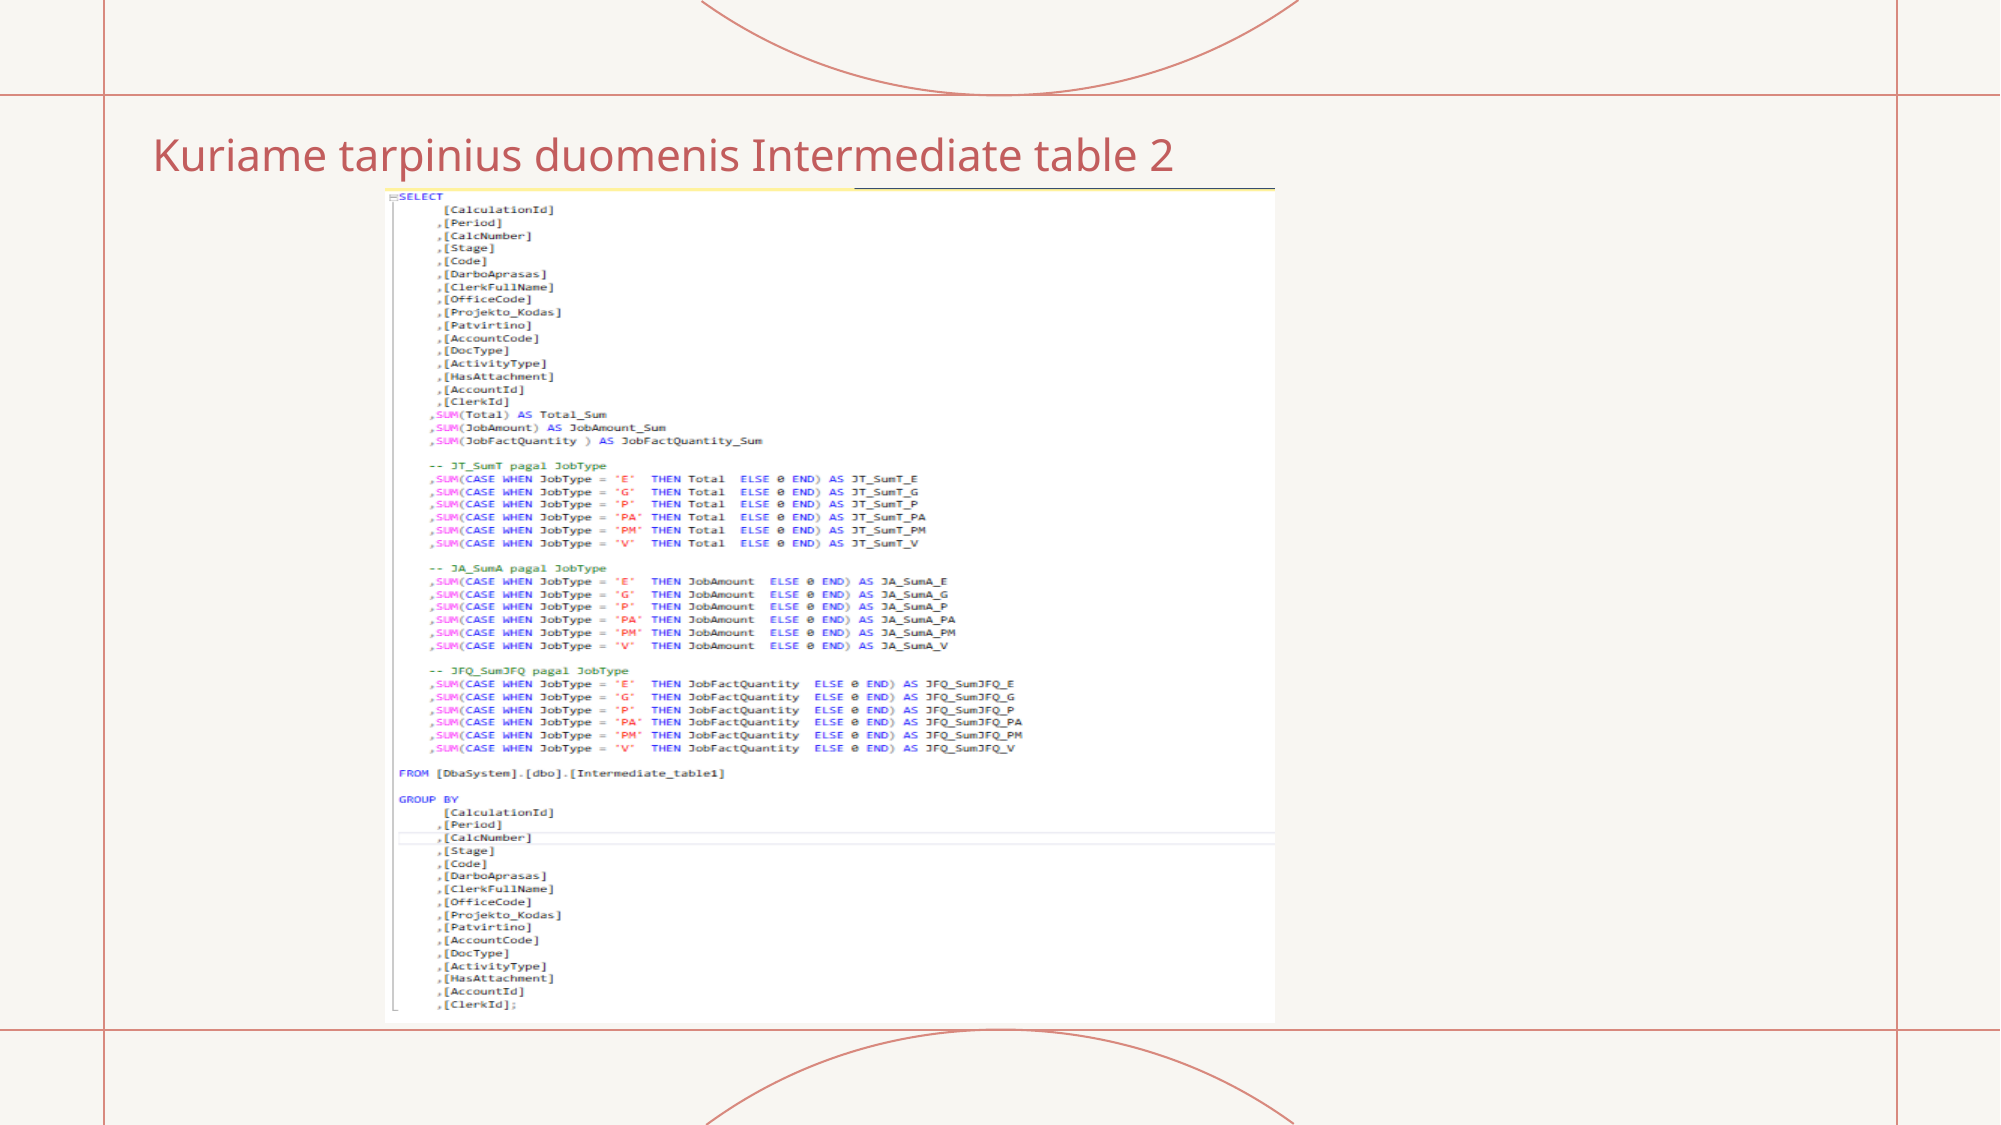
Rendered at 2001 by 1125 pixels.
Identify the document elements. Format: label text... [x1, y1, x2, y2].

title Kuriame tarpinius duomenis Intermediate table 2 [137, 119, 1863, 189]
picture [385, 188, 1275, 1023]
